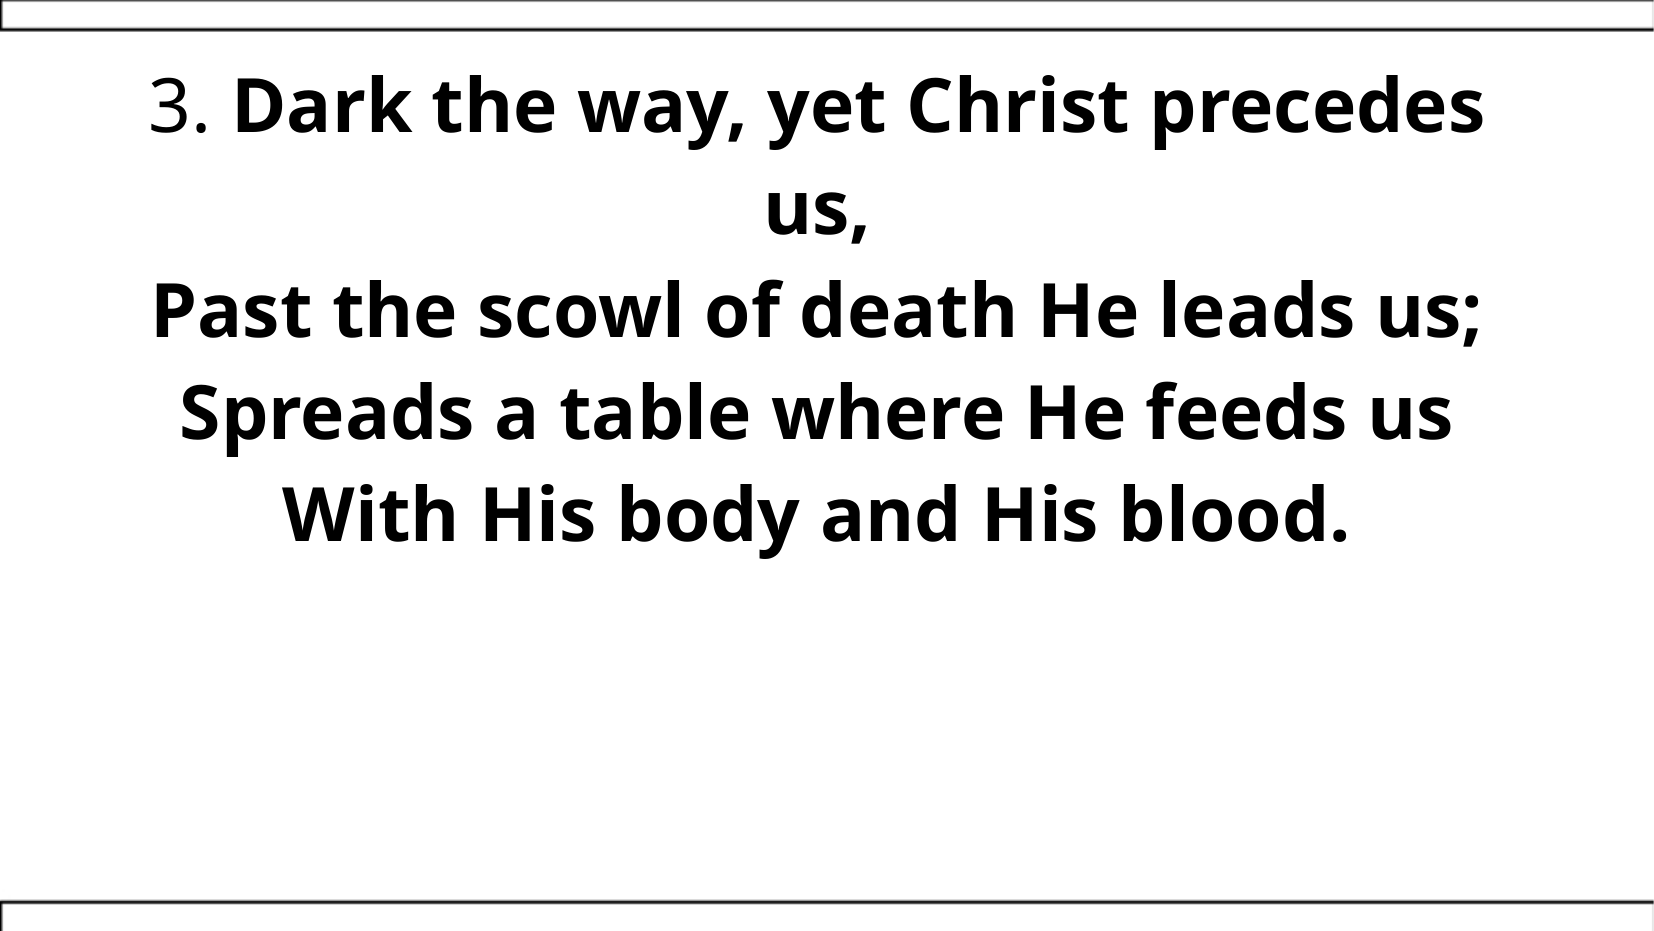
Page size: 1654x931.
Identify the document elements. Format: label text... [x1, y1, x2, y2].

text_box 3. Dark the way, yet Christ precedes us, Past the scowl of death He leads us; Spreads a table where He feeds us With His body and His blood. [75, 45, 1561, 460]
picture [0, 0, 1654, 931]
